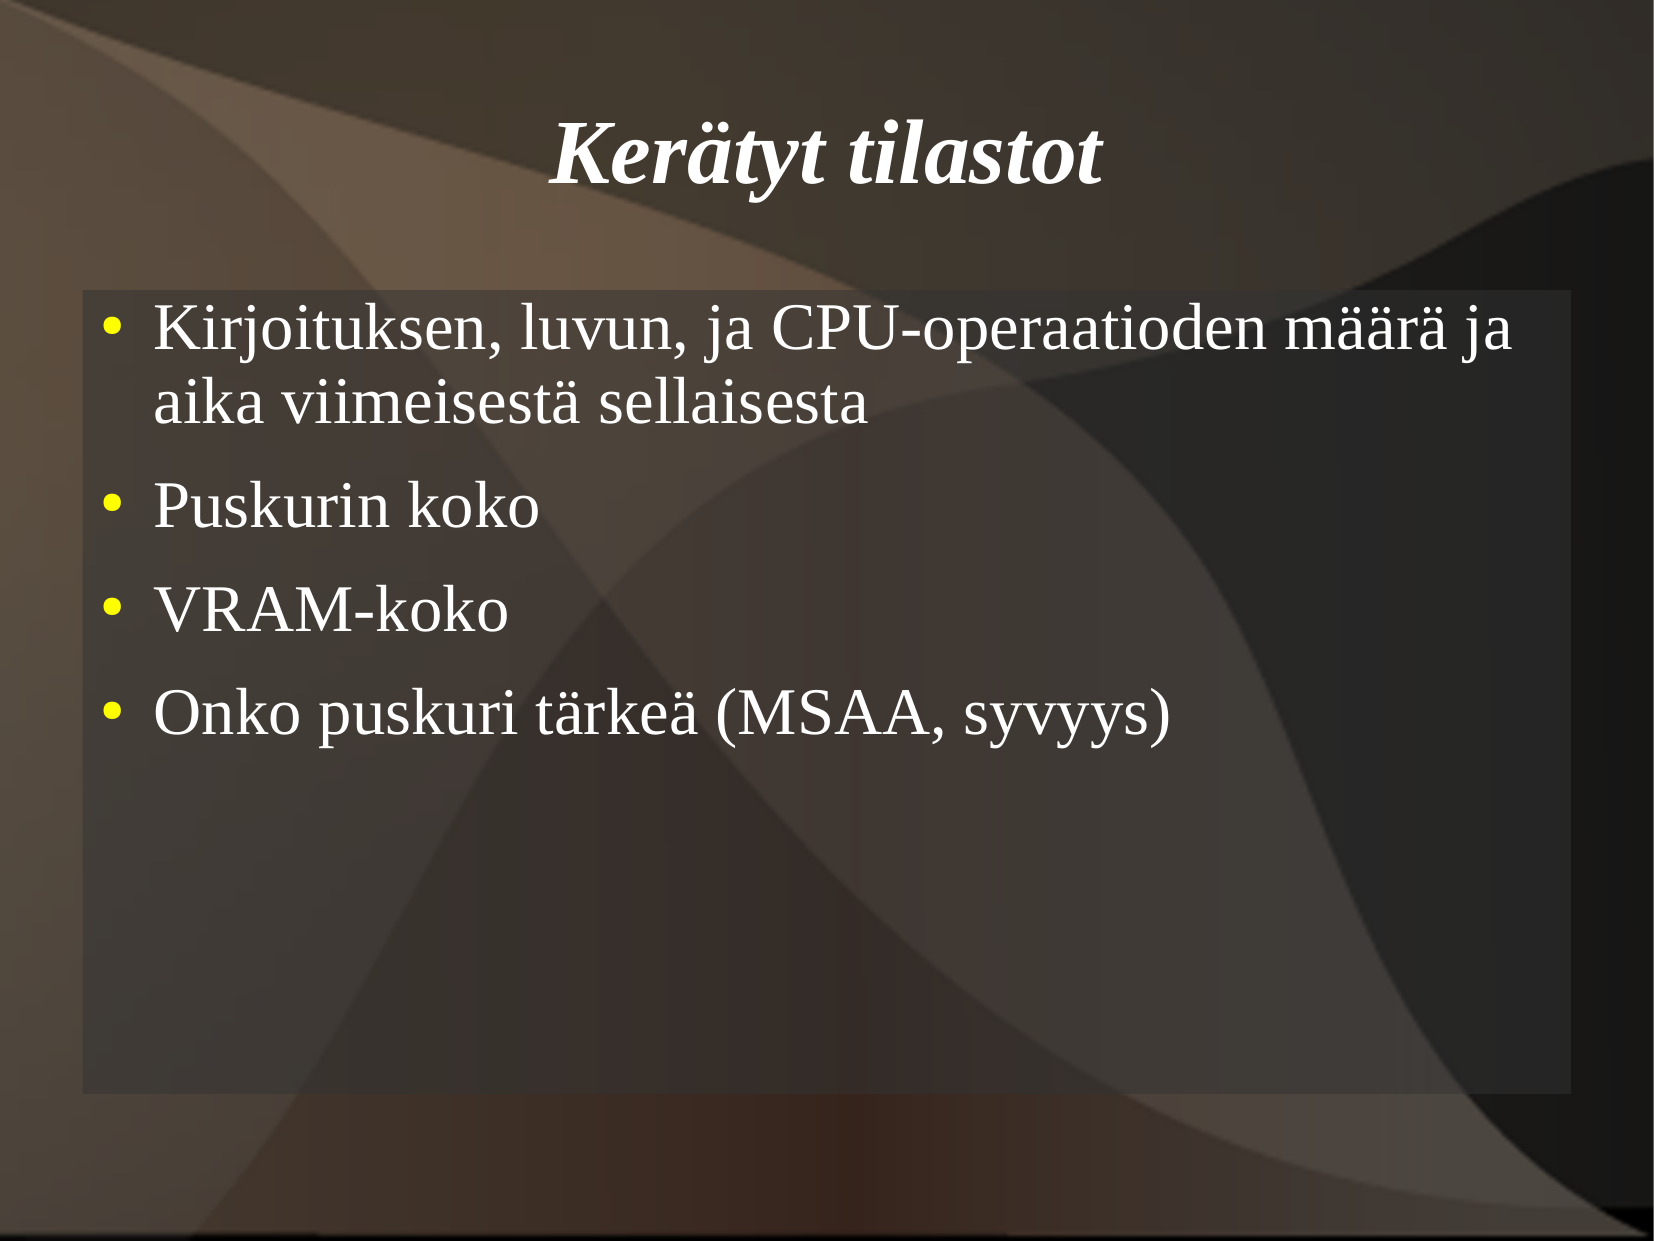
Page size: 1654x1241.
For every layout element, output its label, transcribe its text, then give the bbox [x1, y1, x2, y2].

list Kirjoituksen, luvun, ja CPU-operaatioden määrä ja aika viimeisestä sellaisesta Puskurin koko VRAM-koko Onko puskuri tärkeä (MSAA, syvyys) [82, 290, 1571, 1094]
title Kerätyt tilastot [82, 56, 1571, 250]
picture [0, 0, 1654, 1241]
